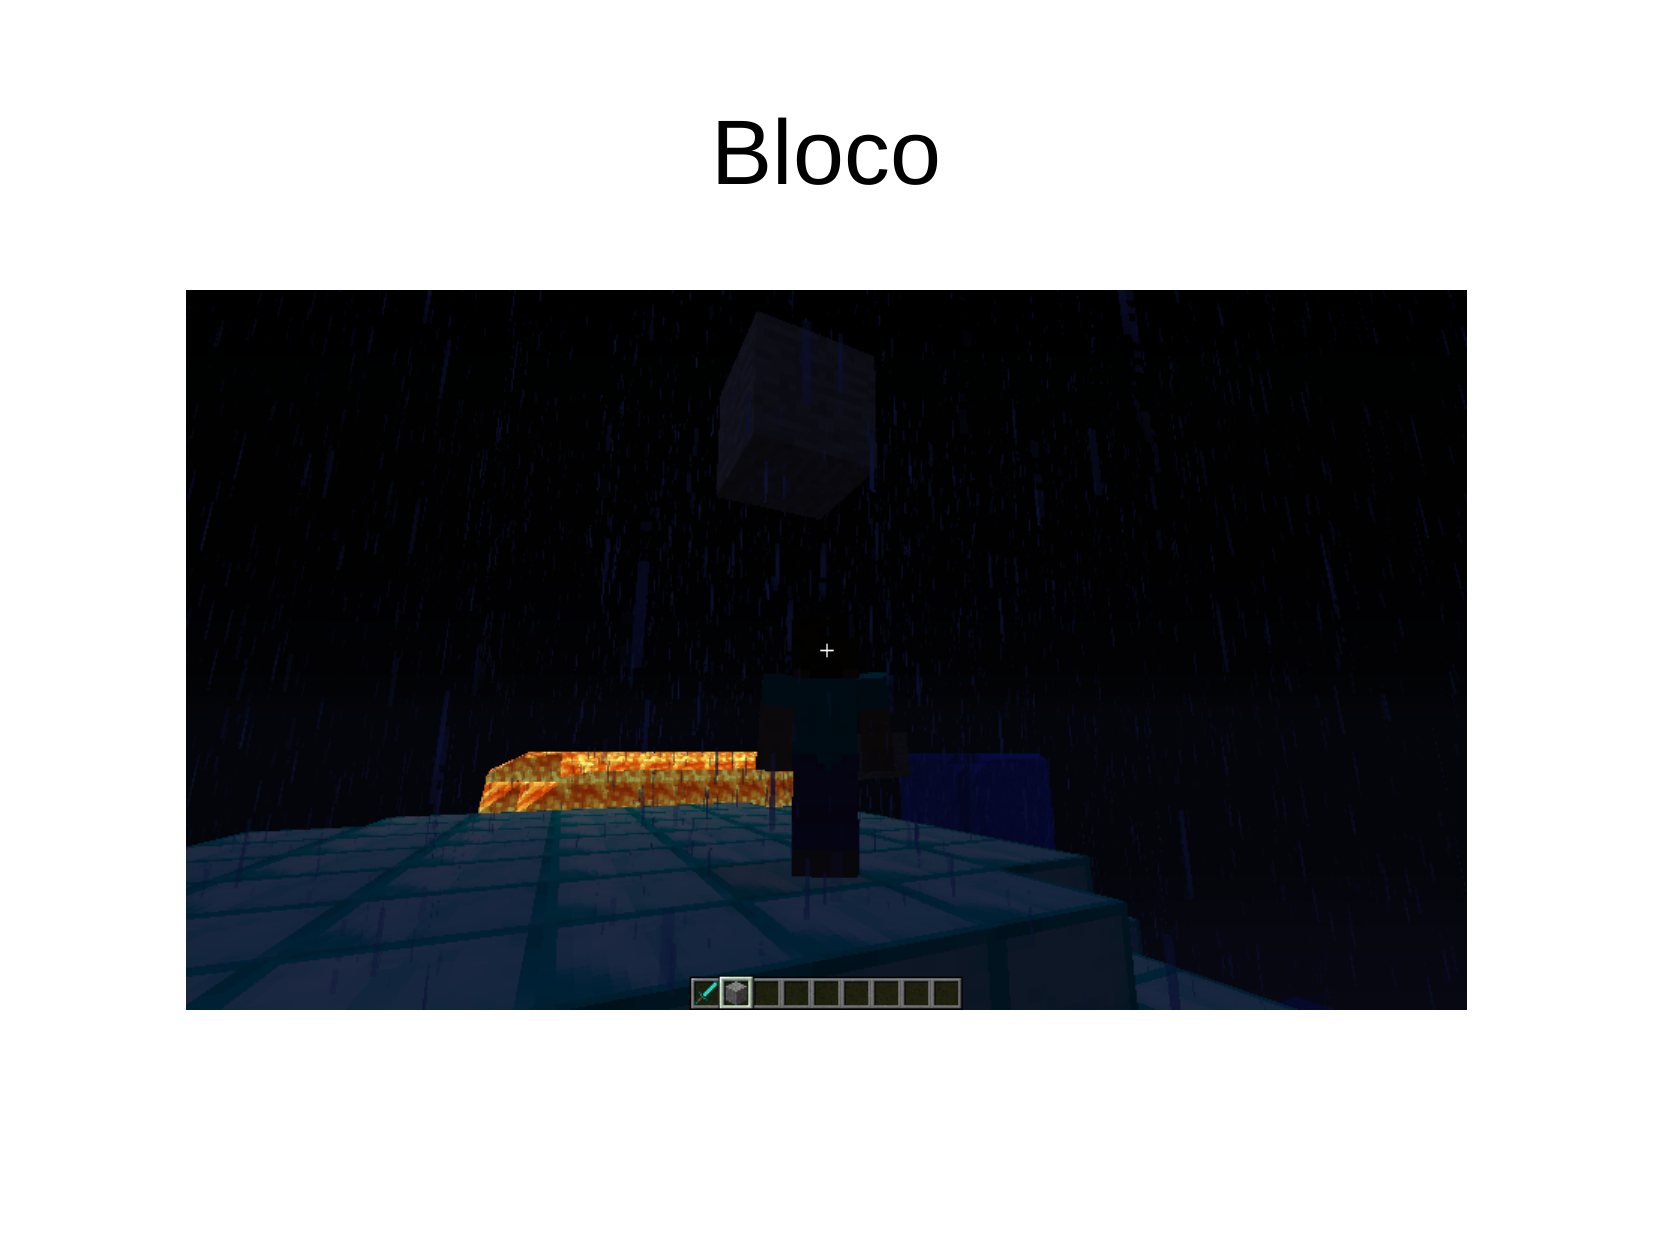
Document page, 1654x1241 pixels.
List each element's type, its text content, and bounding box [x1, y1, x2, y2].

title Bloco [82, 49, 1571, 257]
picture [186, 290, 1467, 1010]
